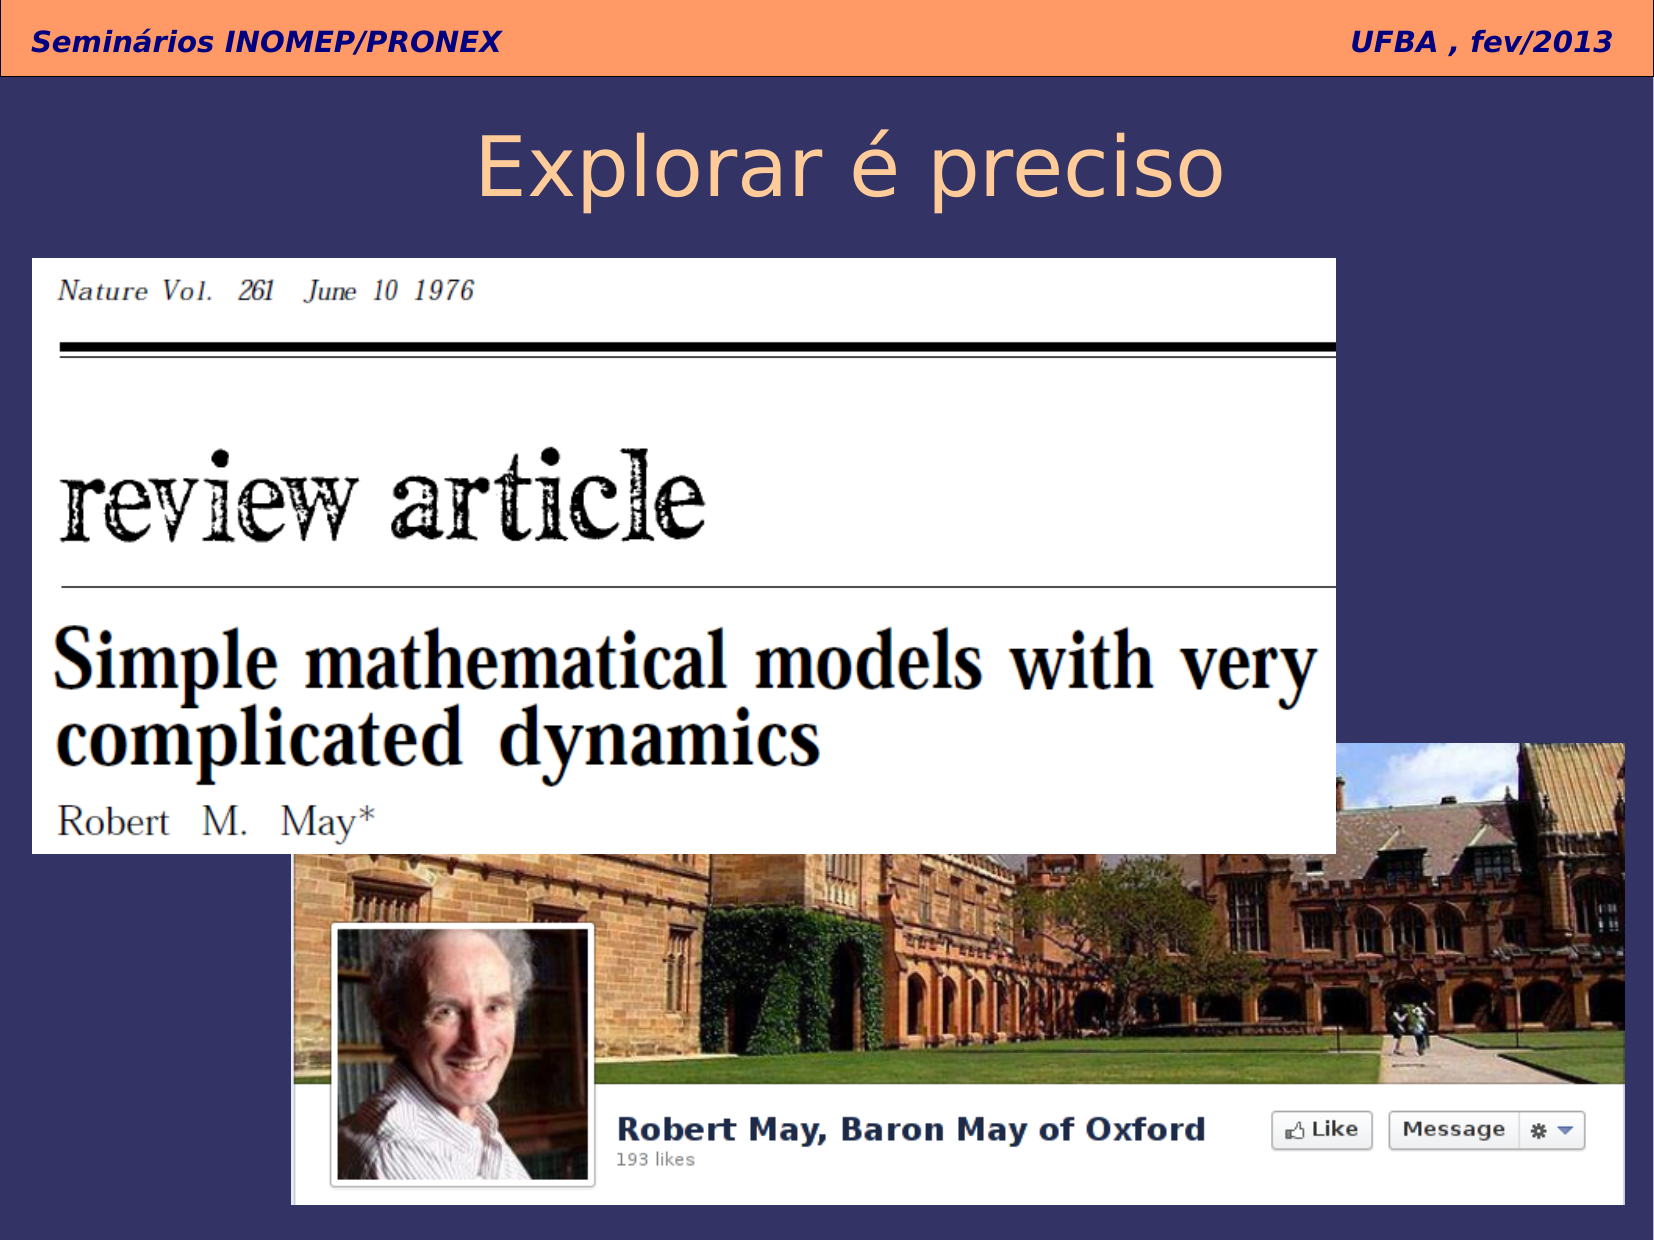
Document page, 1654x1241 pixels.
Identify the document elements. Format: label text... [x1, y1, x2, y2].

picture [32, 258, 1625, 1205]
title Explorar é preciso [68, 93, 1634, 242]
